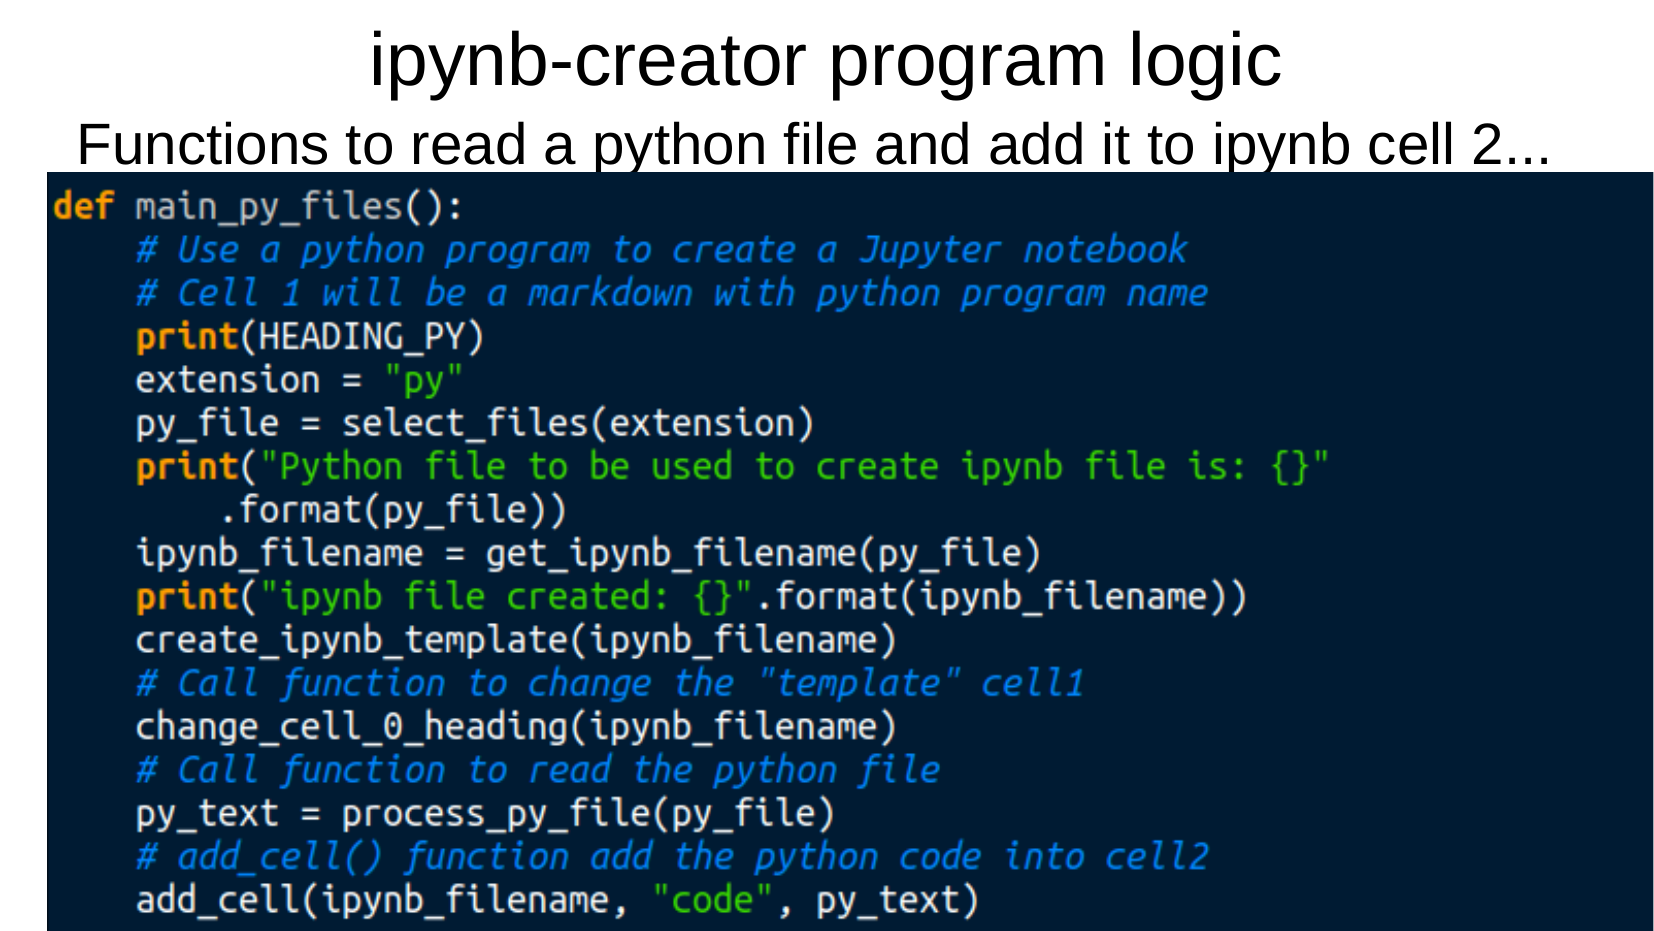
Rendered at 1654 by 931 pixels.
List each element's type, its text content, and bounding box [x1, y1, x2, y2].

subtitle Functions to read a python file and add it to ipynb cell 2... [76, 100, 1565, 172]
picture [47, 172, 1654, 931]
title ipynb-creator program logic [82, 13, 1571, 107]
